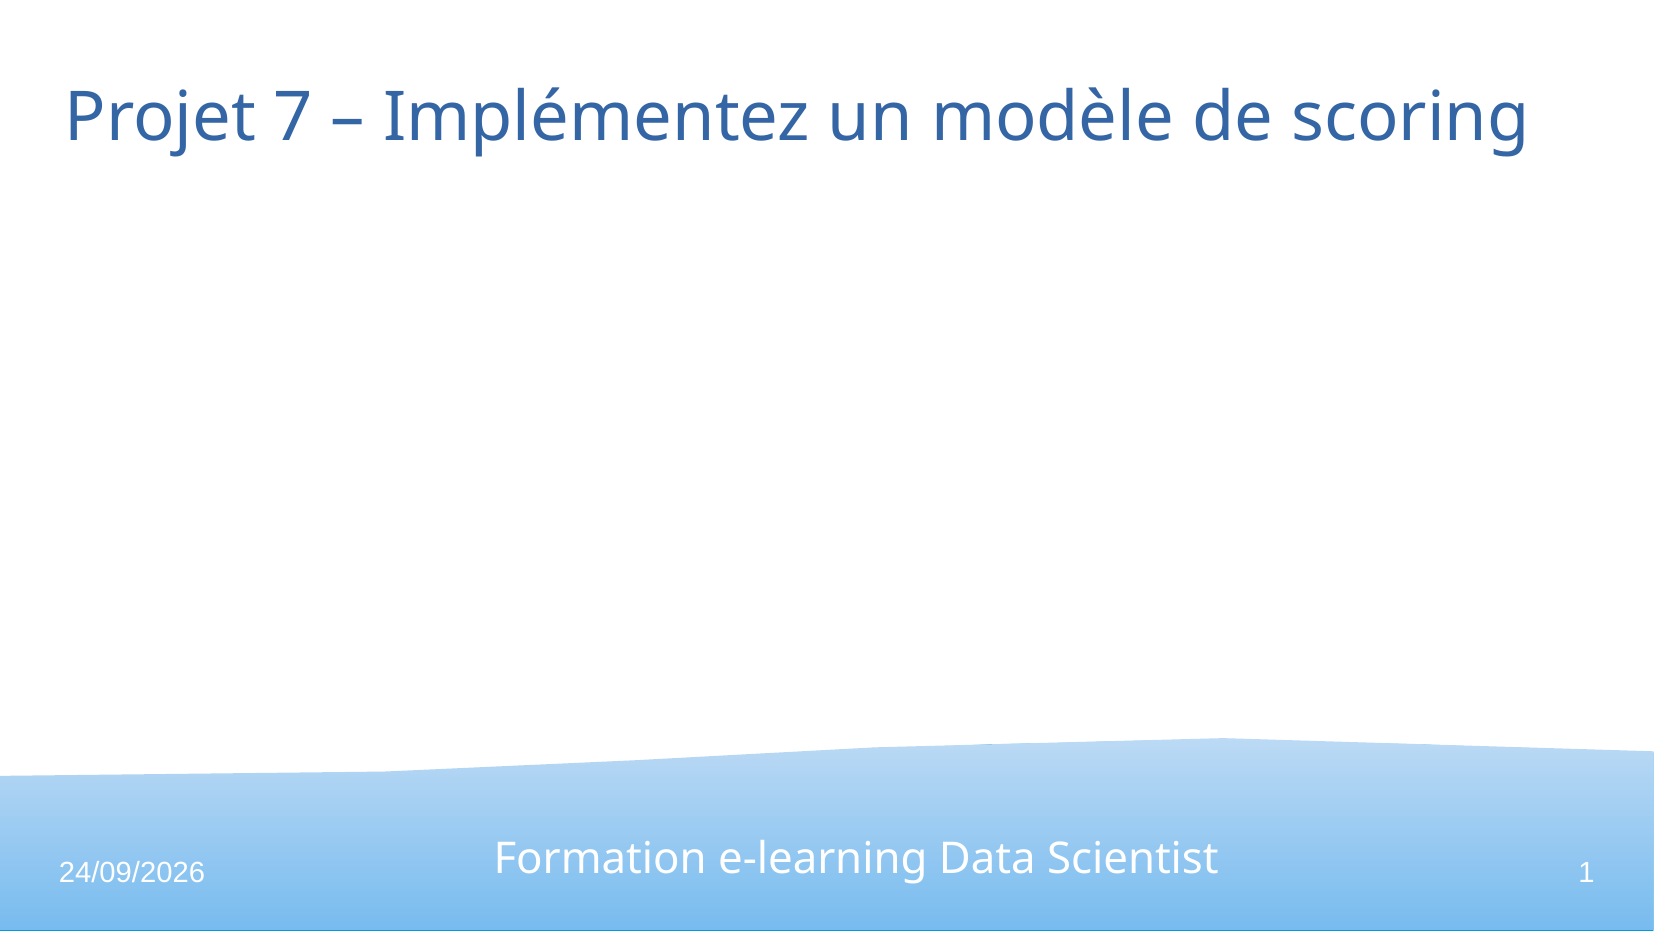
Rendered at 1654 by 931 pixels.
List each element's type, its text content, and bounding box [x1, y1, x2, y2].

title Formation e-learning Data Scientist [118, 767, 1595, 931]
title Projet 7 – Implémentez un modèle de scoring [59, 21, 1536, 207]
